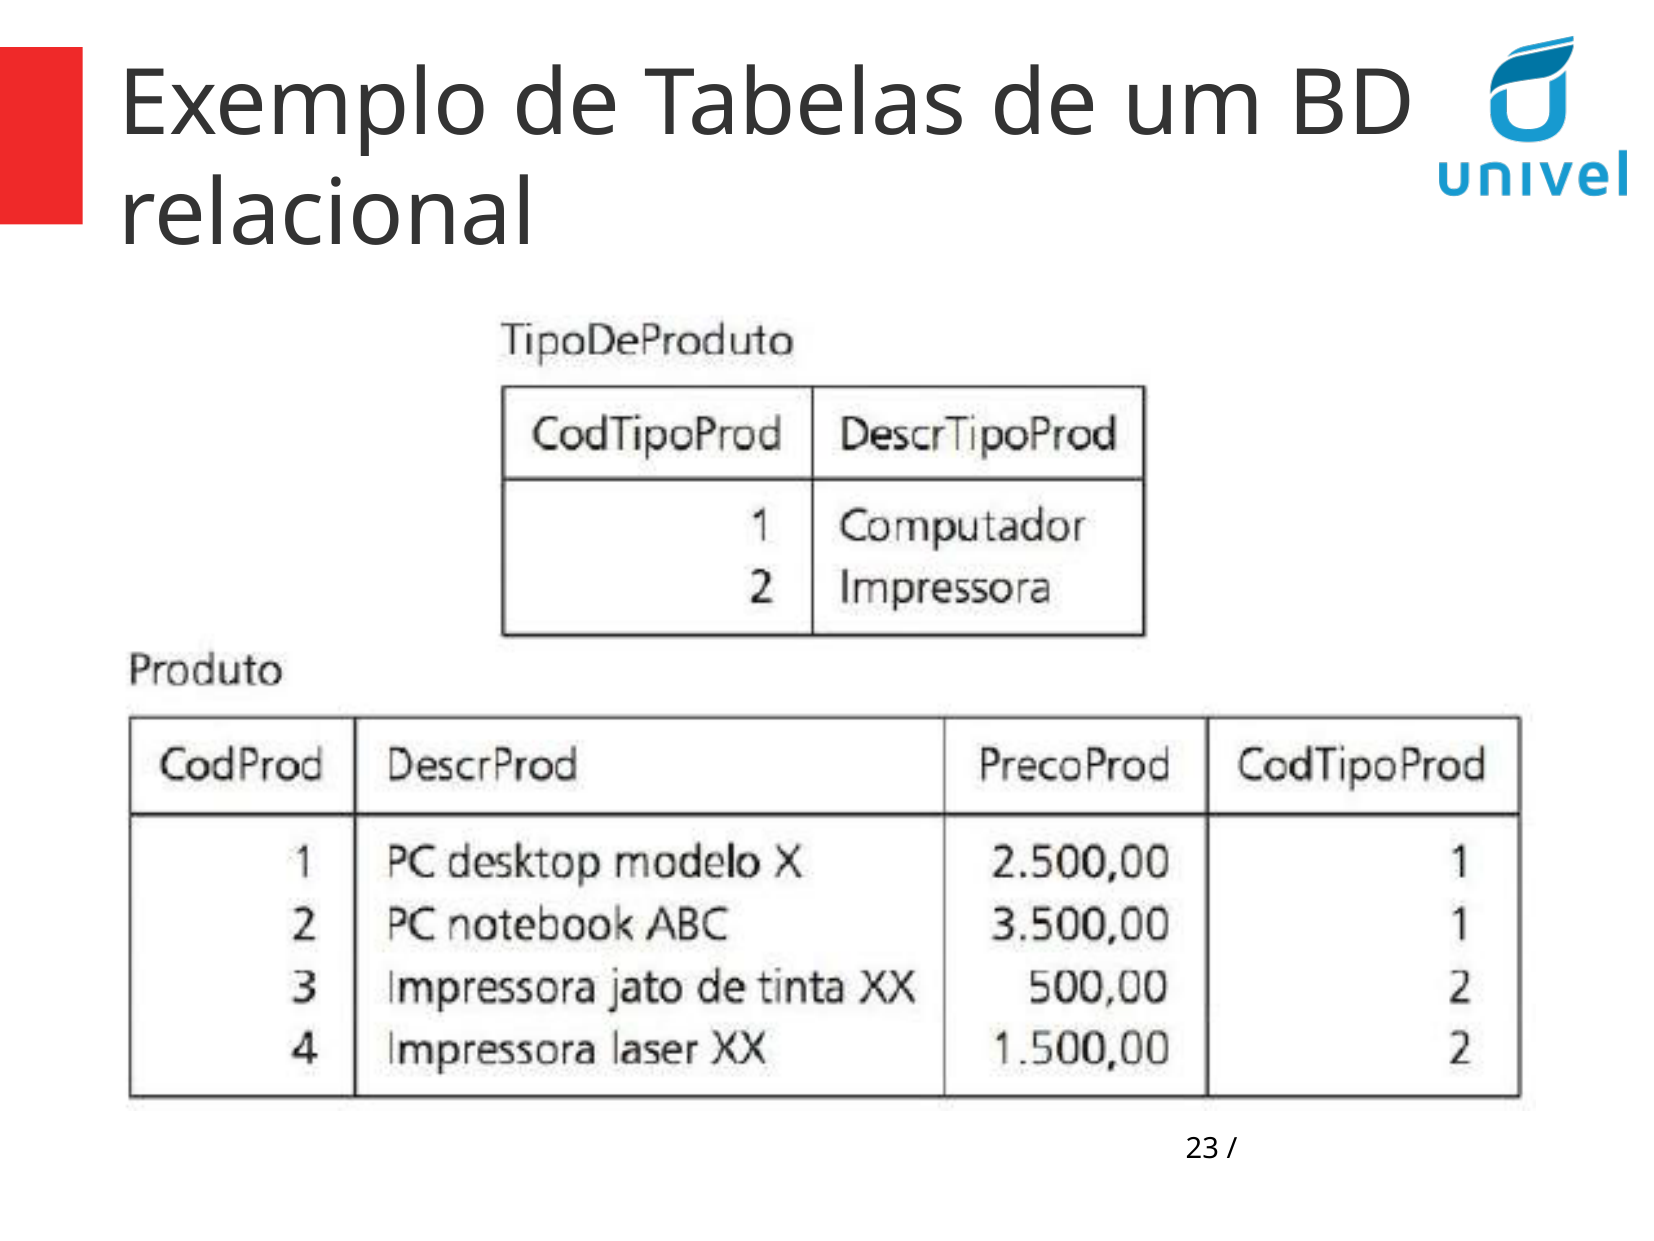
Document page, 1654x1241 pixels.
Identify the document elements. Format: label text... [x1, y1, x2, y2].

title Exemplo de Tabelas de um BD relacional [118, 27, 1571, 279]
text_box / [1185, 1129, 1571, 1216]
picture [114, 311, 1536, 1111]
